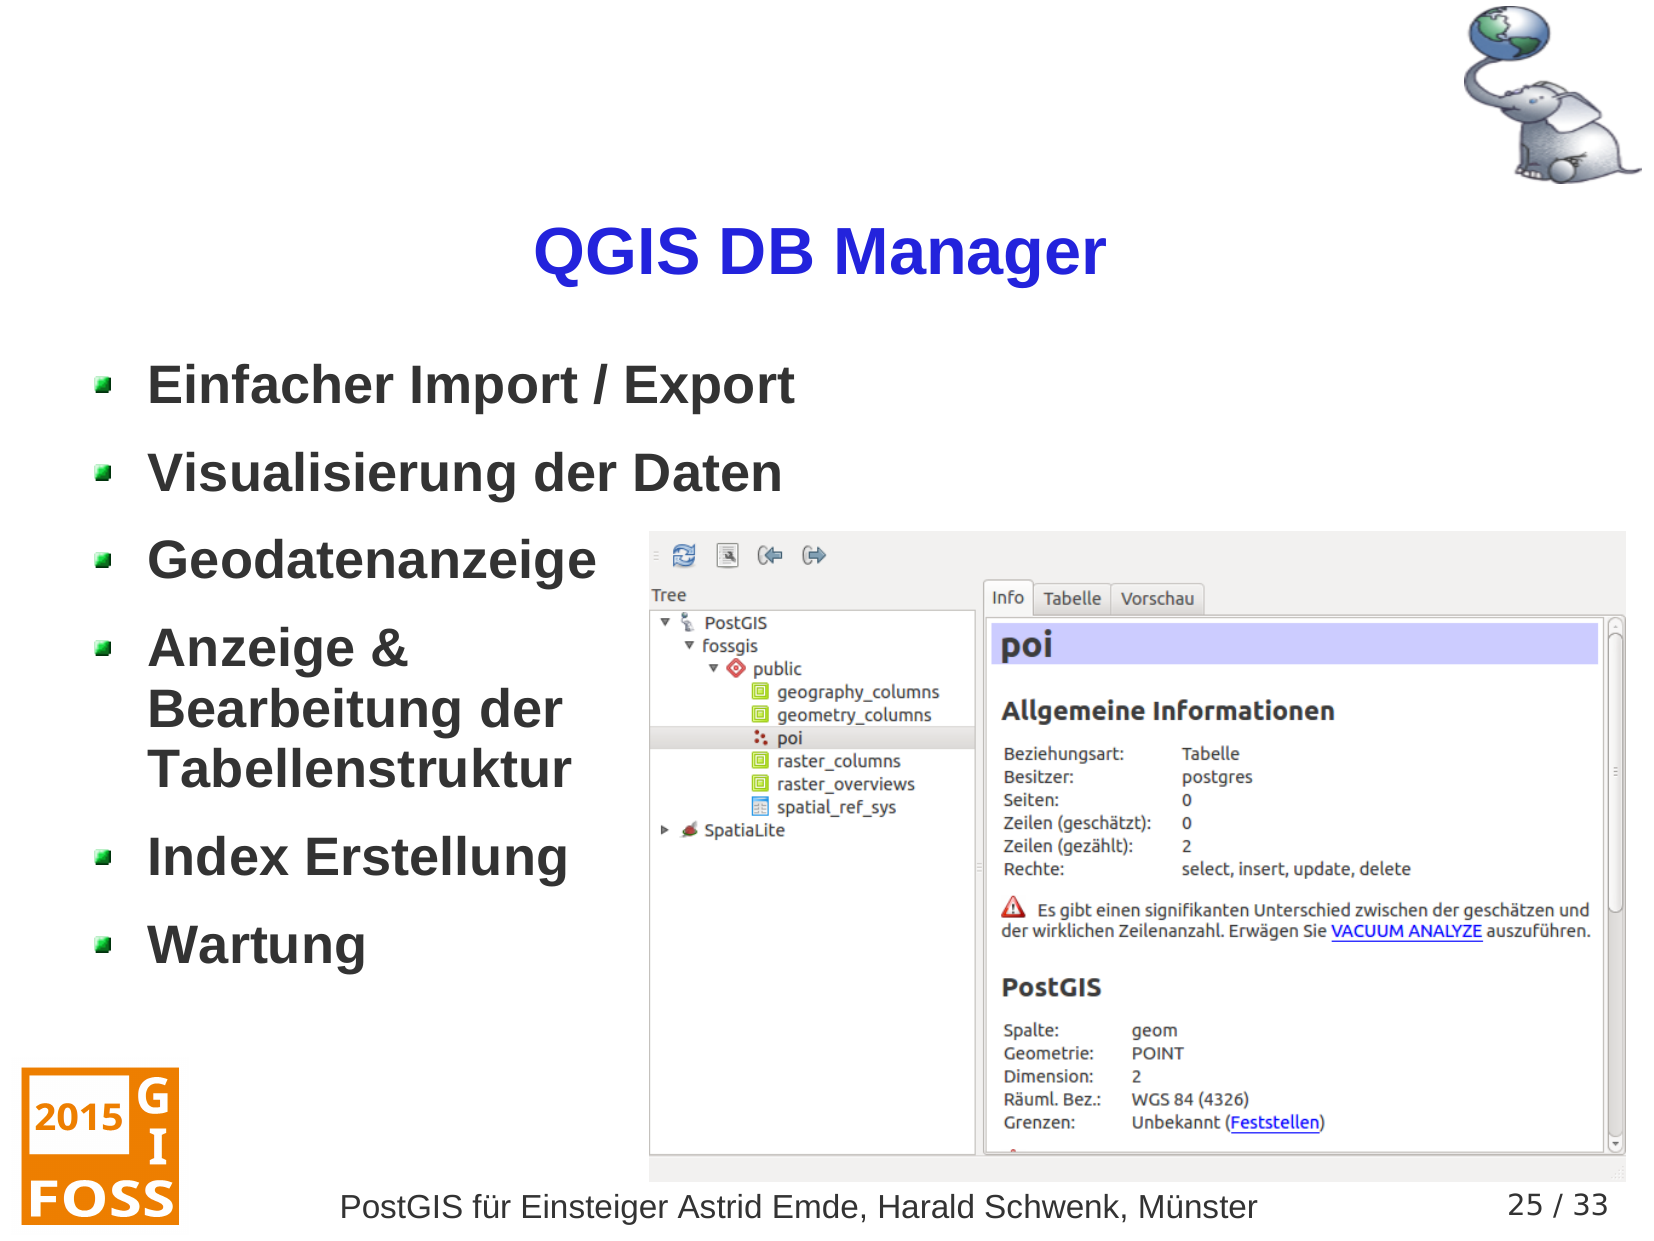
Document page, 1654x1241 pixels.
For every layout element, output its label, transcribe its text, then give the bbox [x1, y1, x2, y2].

picture [11, 1057, 189, 1235]
picture [1464, 6, 1642, 184]
title QGIS DB Manager [76, 177, 1565, 325]
list Einfacher Import / Export Visualisierung der Daten Geodatenanzeige Anzeige & Bearbeitung der Tabellenstruktur Index Erstellung Wartung [76, 354, 1565, 1173]
picture [649, 531, 1626, 1182]
